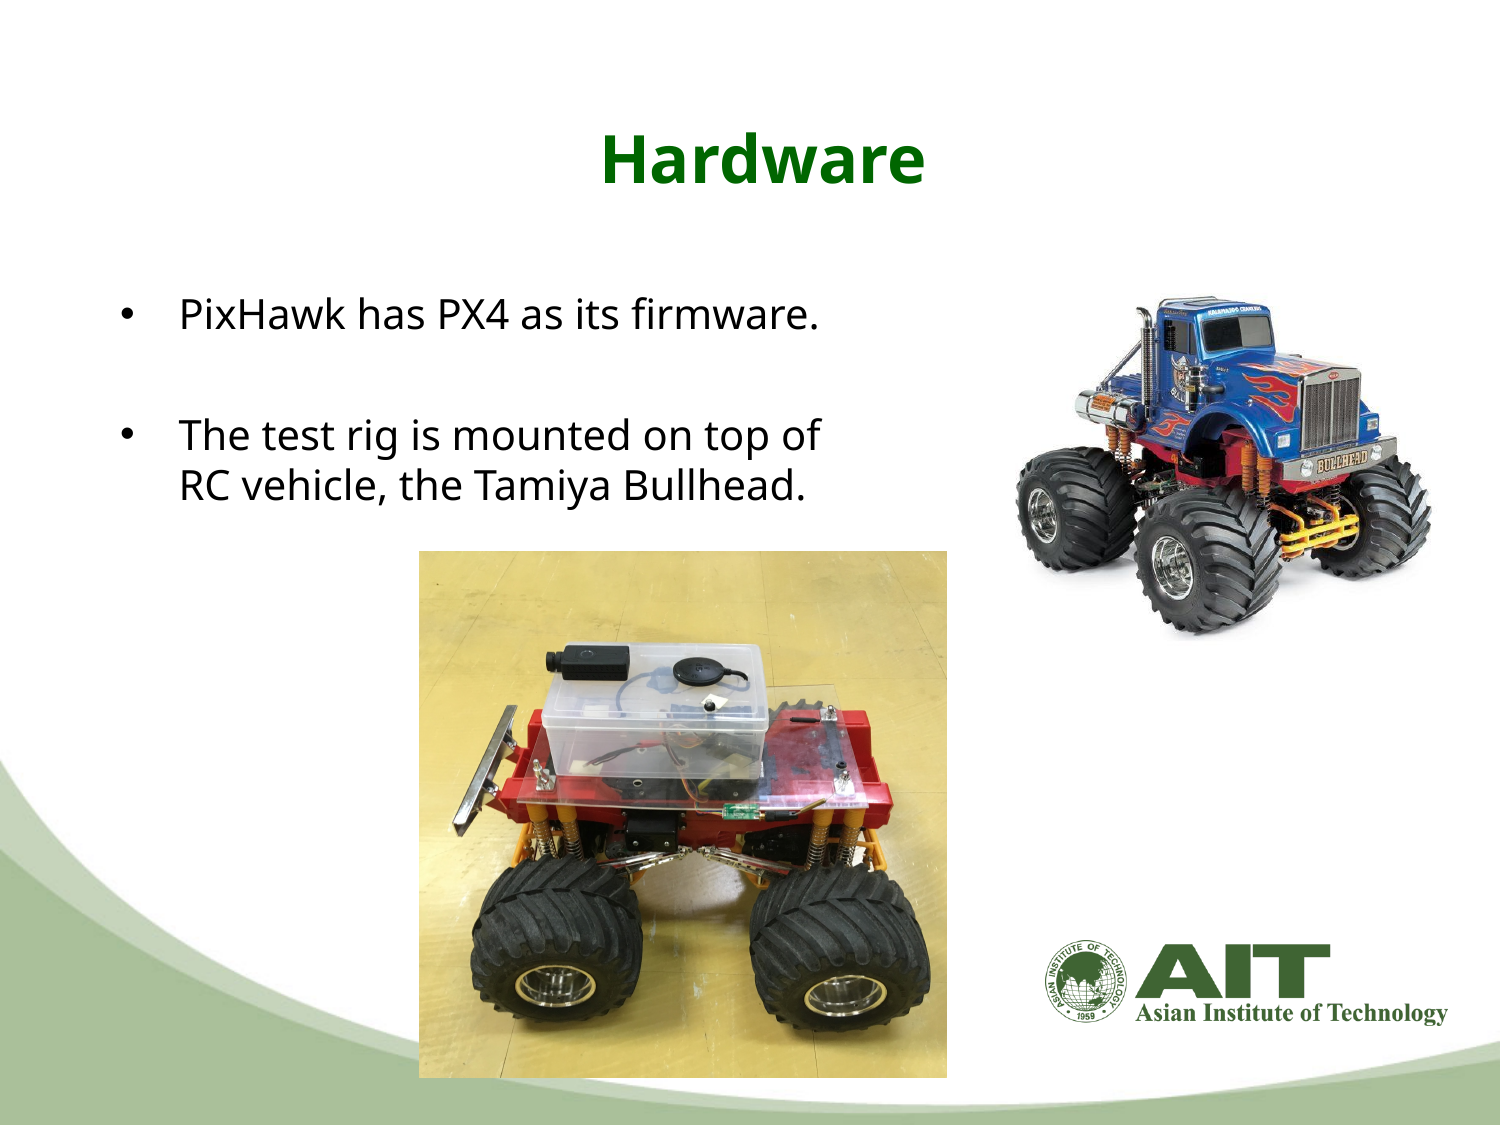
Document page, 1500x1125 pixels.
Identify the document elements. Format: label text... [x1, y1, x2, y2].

list PixHawk has PX4 as its firmware. The test rig is mounted on top of RC vehicle, the Tamiya Bullhead. [88, 280, 889, 1024]
picture [0, 0, 1500, 1125]
title Hardware [88, 63, 1439, 251]
